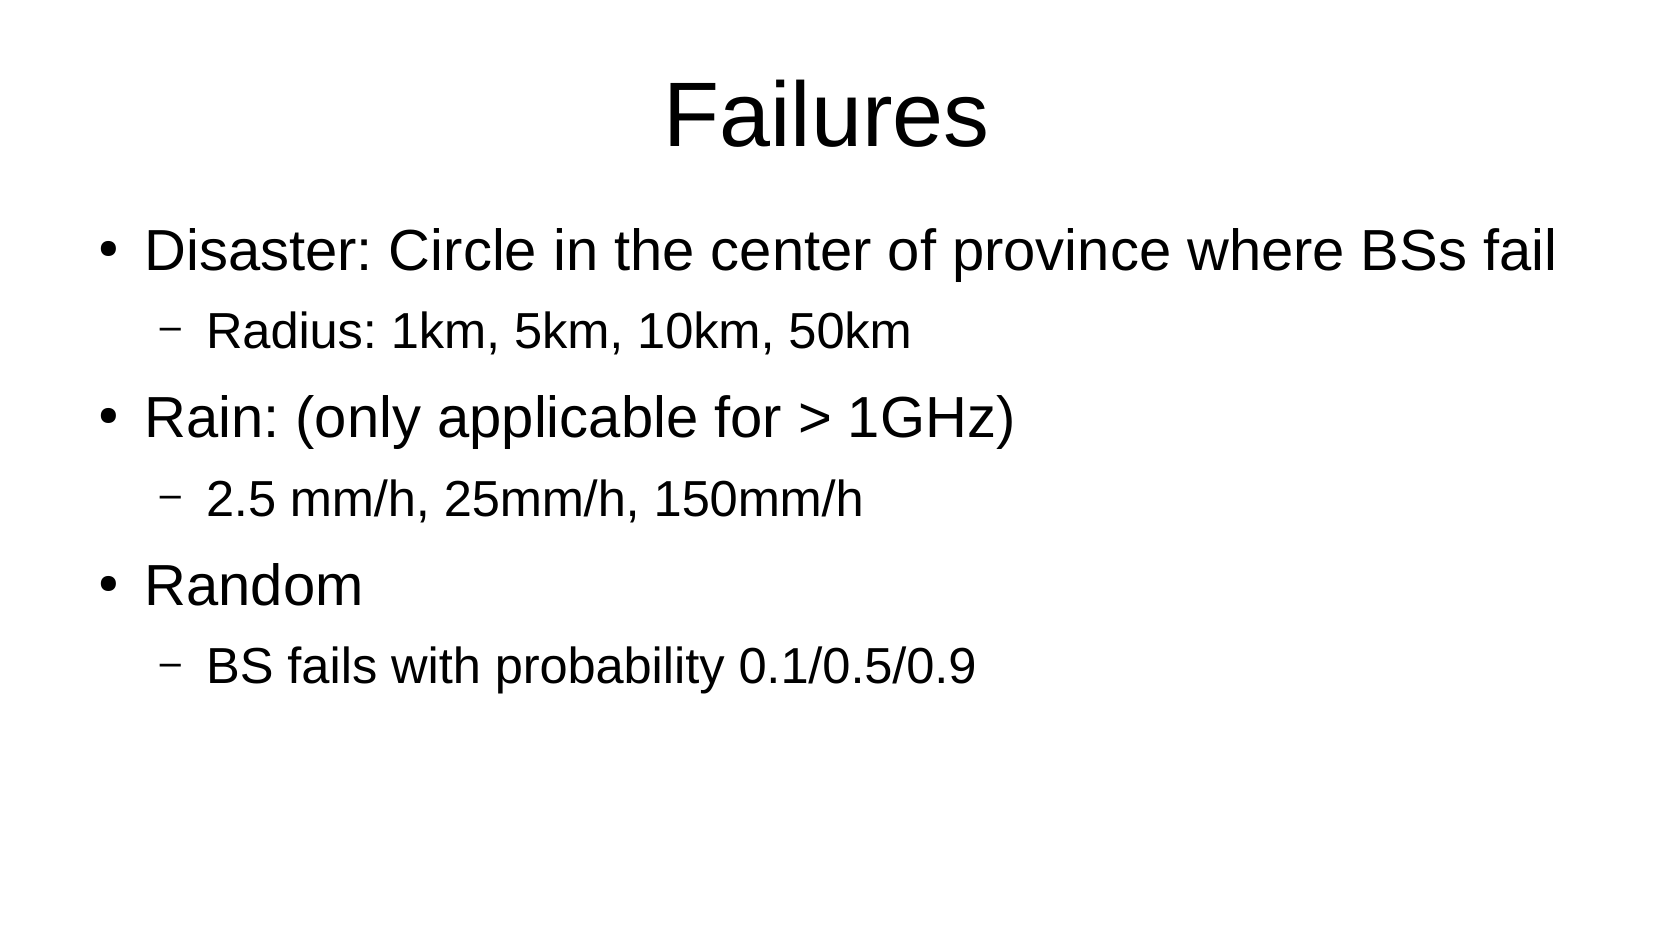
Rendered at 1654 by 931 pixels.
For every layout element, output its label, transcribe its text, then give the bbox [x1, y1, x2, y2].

title Failures [82, 37, 1571, 193]
list Disaster: Circle in the center of province where BSs fail Radius: 1km, 5km, 10km, 50km Rain: (only applicable for > 1GHz) 2.5 mm/h, 25mm/h, 150mm/h Random BS fails with probability 0.1/0.5/0.9 [82, 217, 1571, 758]
